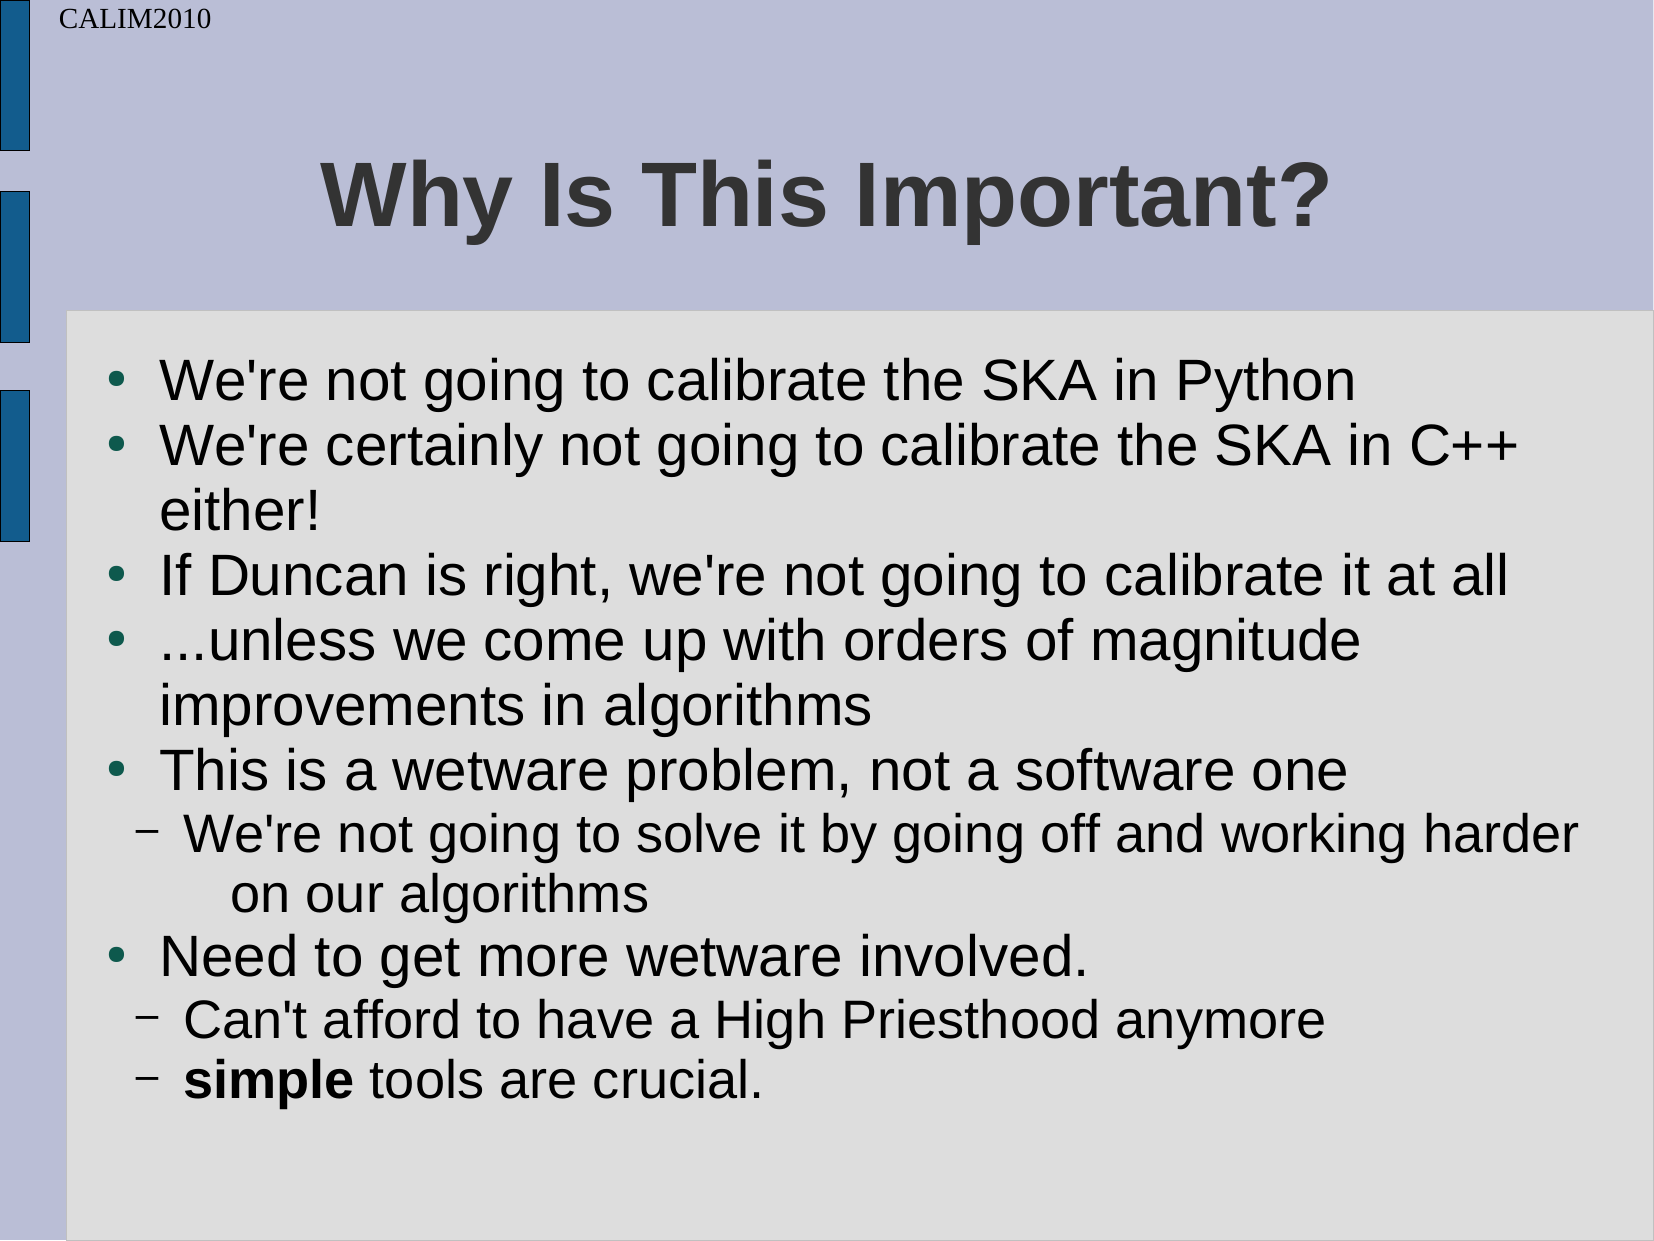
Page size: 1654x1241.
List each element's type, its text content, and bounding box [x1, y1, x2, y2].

title Why Is This Important? [121, 98, 1534, 291]
list We're not going to calibrate the SKA in Python We're certainly not going to calibrate the SKA in C++ either! If Duncan is right, we're not going to calibrate it at all ...unless we come up with orders of magnitude improvements in algorithms This is a wetware problem, not a software one We're not going to solve it by going off and working harder on our algorithms Need to get more wetware involved. Can't afford to have a High Priesthood anymore simple tools are crucial. [88, 347, 1654, 1152]
